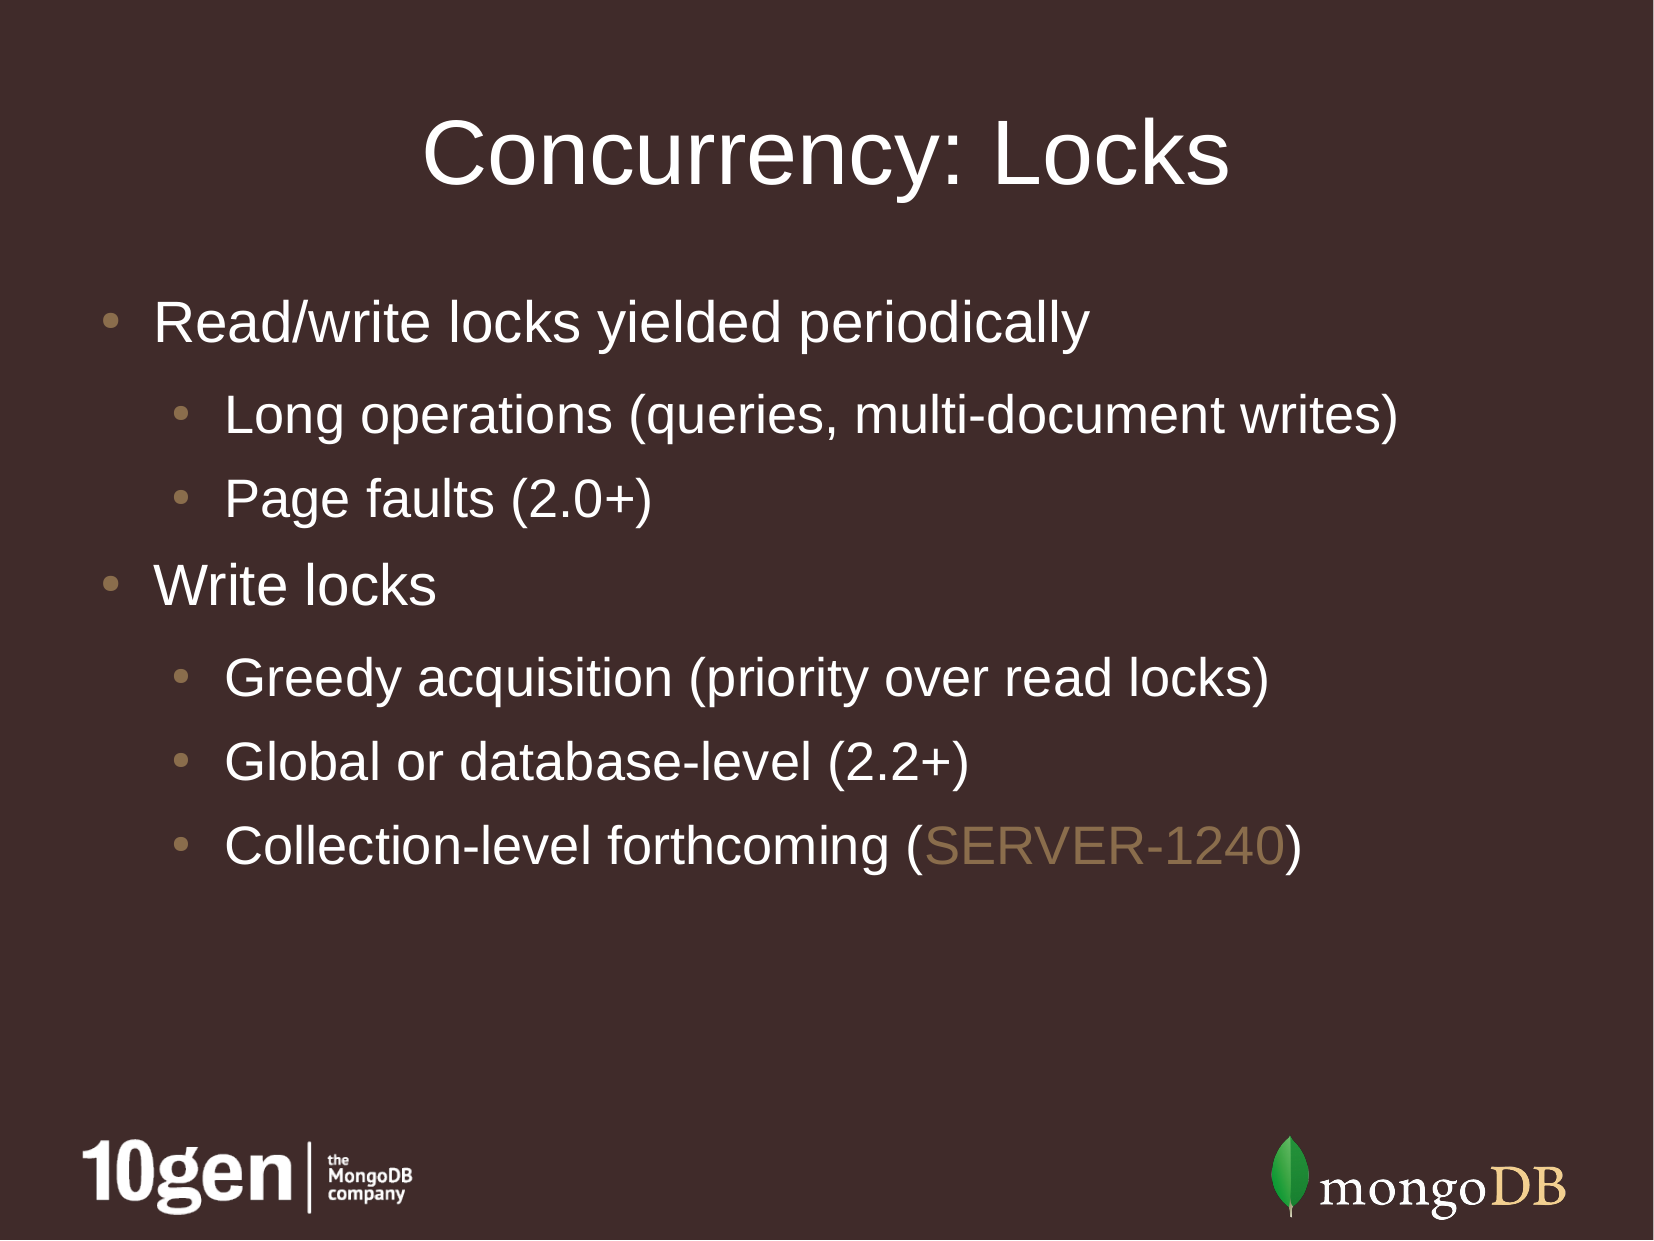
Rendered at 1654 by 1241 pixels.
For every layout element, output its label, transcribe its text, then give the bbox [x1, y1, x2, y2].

list Read/write locks yielded periodically Long operations (queries, multi-document writes) Page faults (2.0+) Write locks Greedy acquisition (priority over read locks) Global or database-level (2.2+) Collection-level forthcoming (SERVER-1240) [82, 290, 1571, 1111]
picture [1260, 1124, 1576, 1230]
picture [82, 1139, 413, 1215]
title Concurrency: Locks [82, 49, 1571, 257]
